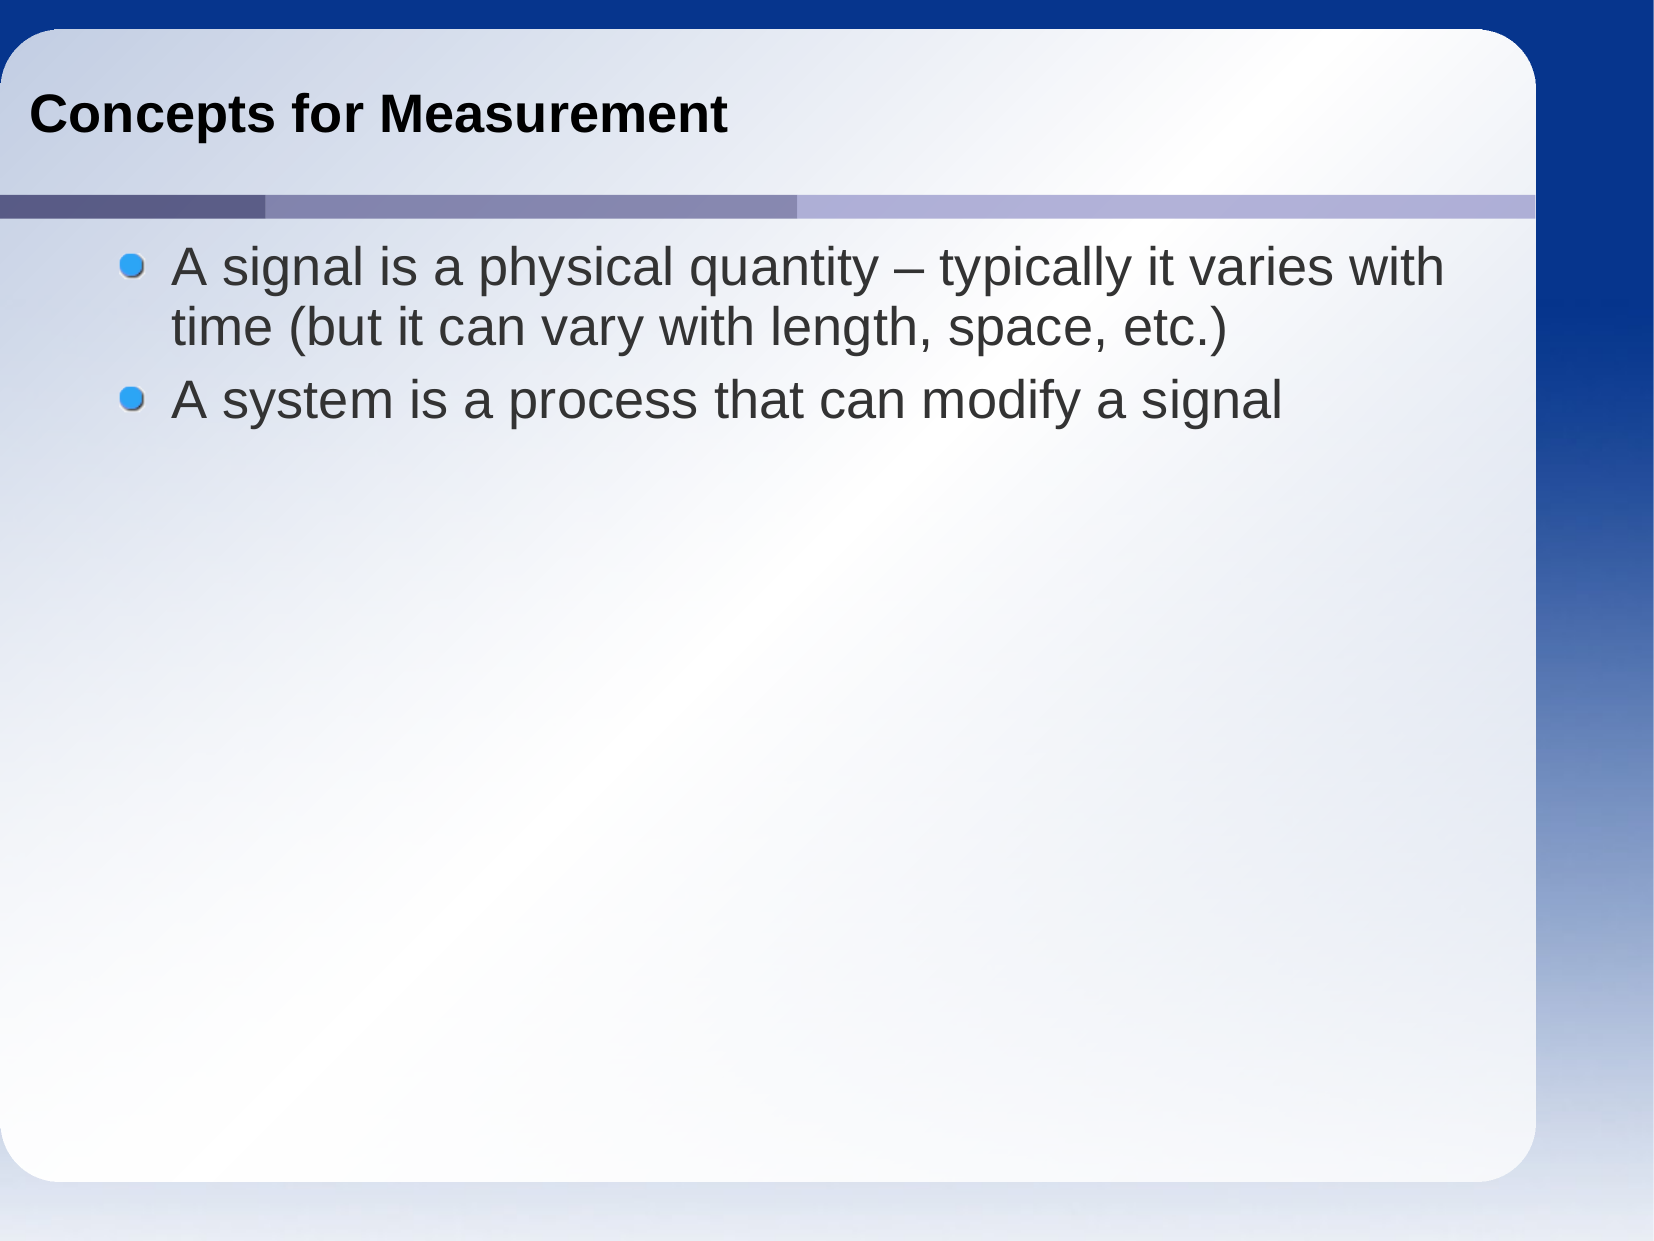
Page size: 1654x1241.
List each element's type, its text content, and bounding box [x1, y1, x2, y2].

list A signal is a physical quantity – typically it varies with time (but it can vary with length, space, etc.) A system is a process that can modify a signal [29, 236, 1506, 1152]
picture [0, 0, 1654, 1241]
title Concepts for Measurement [29, 49, 1506, 178]
